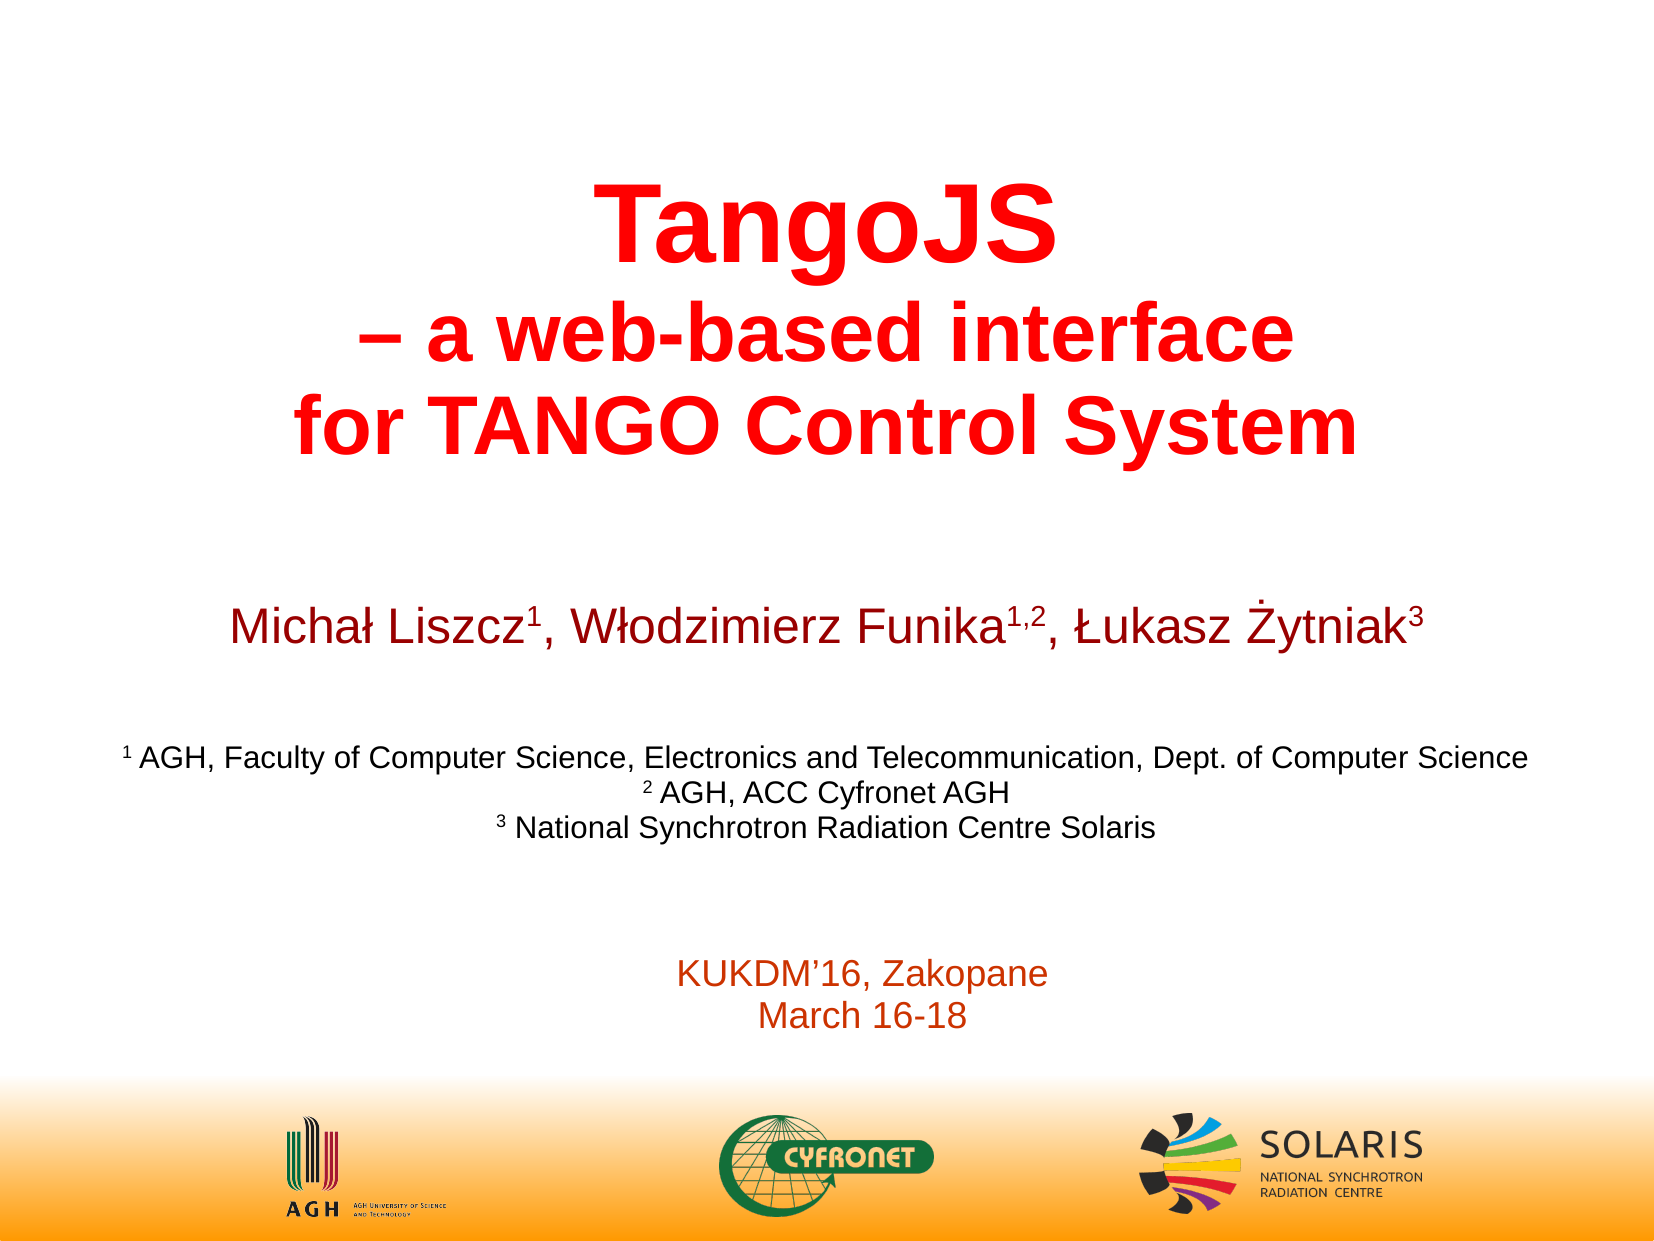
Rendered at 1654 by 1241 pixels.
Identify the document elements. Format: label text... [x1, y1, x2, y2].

title TangoJS – a web-based interface for TANGO Control System [82, 160, 1571, 473]
text_box [0, 1076, 1654, 1241]
picture [719, 1115, 934, 1217]
text_box Michał Liszcz1, Włodzimierz Funika1,2, Łukasz Żytniak3 [174, 590, 1480, 664]
text_box KUKDM’16, Zakopane March 16-18 [660, 945, 1066, 1044]
picture [1139, 1113, 1422, 1214]
text_box 1 AGH, Faculty of Computer Science, Electronics and Telecommunication, Dept. of Computer Science 2 AGH, ACC Cyfronet AGH 3 National Synchrotron Radiation Centre Solaris [82, 733, 1571, 858]
picture [286, 1116, 446, 1217]
